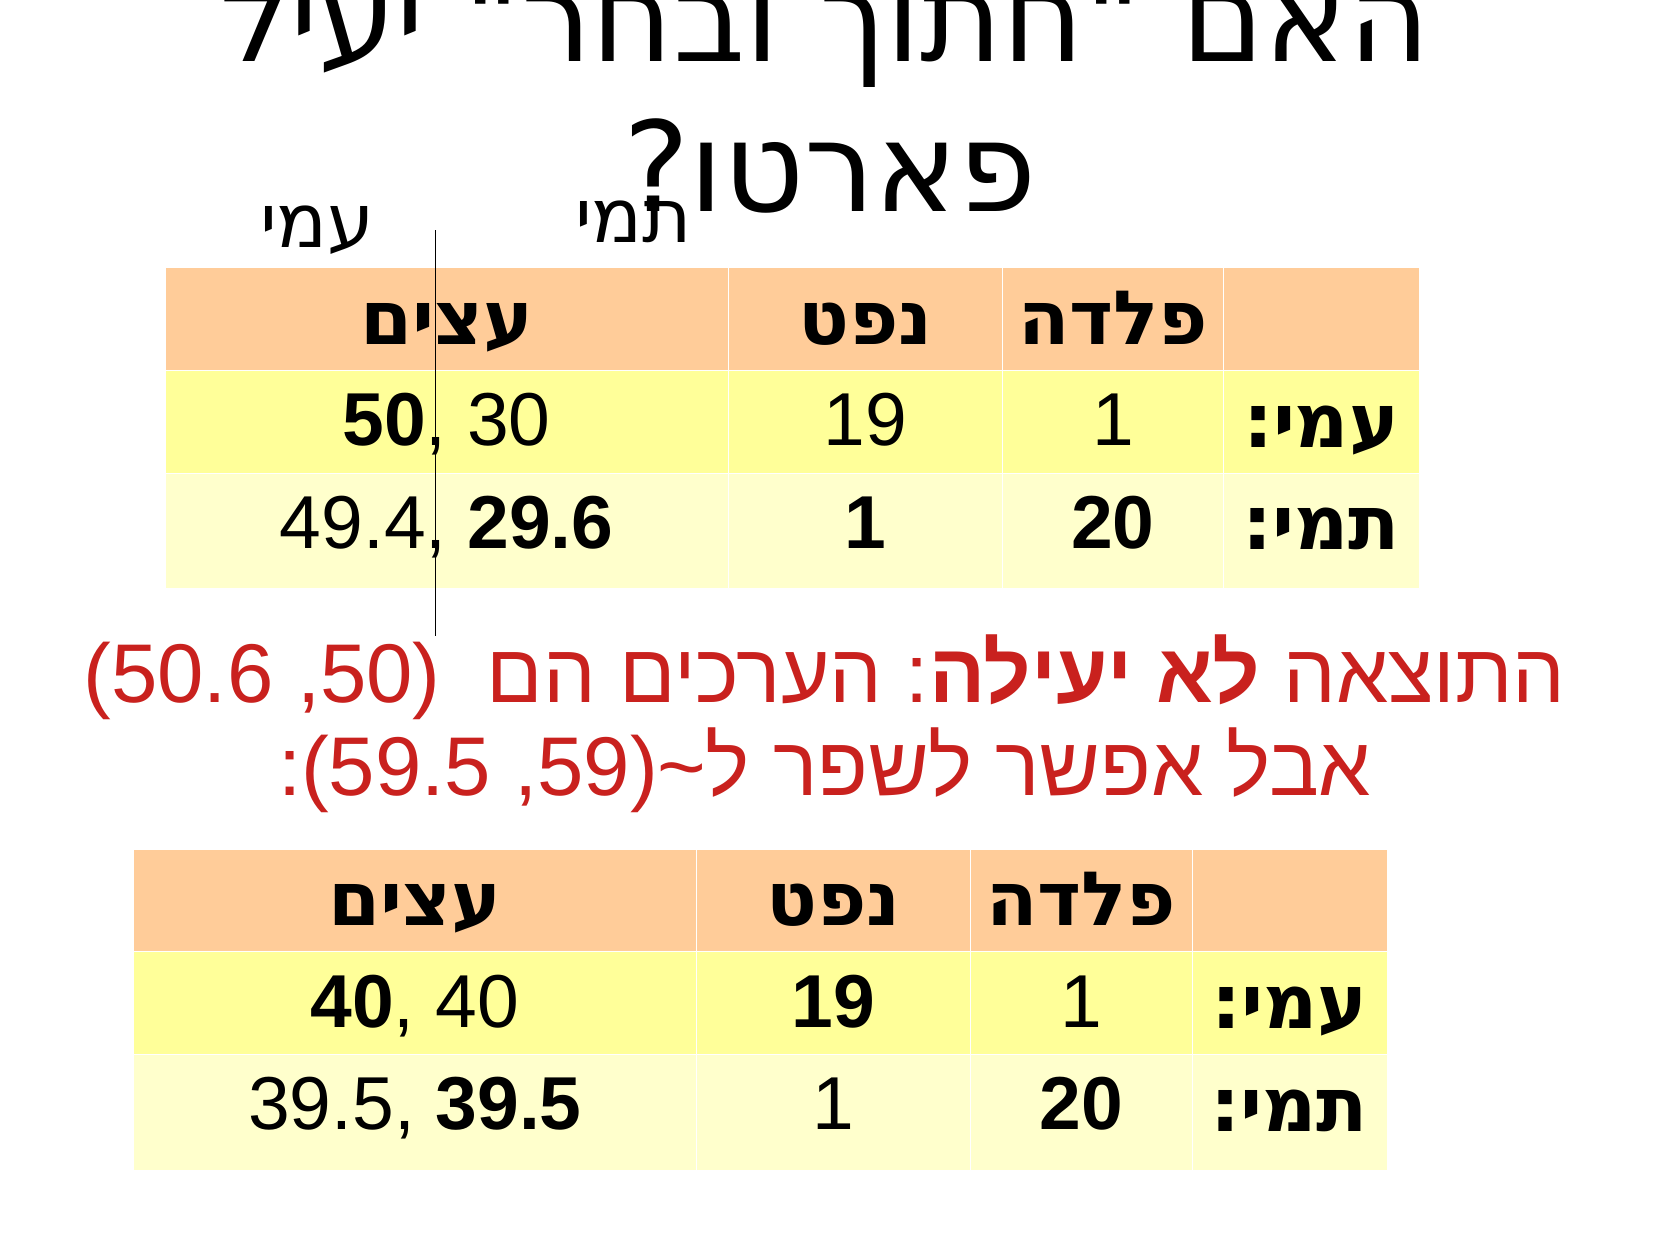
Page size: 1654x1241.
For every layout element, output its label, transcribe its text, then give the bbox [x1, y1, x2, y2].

table_cell תמי: [1193, 1055, 1387, 1170]
table_cell 1 [971, 952, 1192, 1054]
text_box התוצאה לא יעילה: הערכים הם (50, 50.6) אבל אפשר לשפר ל~(59, 59.5): [45, 620, 1606, 822]
table_cell 40, 40 [134, 952, 696, 1054]
table_cell 19 [697, 952, 970, 1054]
table_header פלדה [971, 850, 1192, 951]
table_cell 1 [1003, 371, 1223, 473]
table_cell 20 [971, 1055, 1192, 1170]
table_header נפט [729, 268, 1002, 370]
table_header עצים [436, 268, 728, 370]
table_cell 49.4, 29.6 [436, 474, 728, 588]
table_cell תמי: [1224, 474, 1419, 588]
table_cell 20 [1003, 474, 1223, 588]
table_cell 49.4, 29.6 [166, 474, 435, 588]
table_cell 50, 30 [436, 371, 728, 473]
table_header [1224, 268, 1419, 370]
table_cell עמי: [1193, 952, 1387, 1054]
table_header עצים [134, 850, 696, 951]
title האם "חתוך ובחר" יעיל פארטו? [30, 7, 1654, 166]
table_header [1193, 850, 1387, 951]
table_cell עמי: [1224, 371, 1419, 473]
table_header פלדה [1003, 268, 1223, 370]
text_box תמי [560, 165, 708, 268]
table_header נפט [697, 850, 970, 951]
text_box עמי [245, 170, 391, 273]
table_header עצים [166, 268, 435, 370]
table_cell 39.5, 39.5 [134, 1055, 696, 1170]
table_cell 1 [697, 1055, 970, 1170]
table_cell 1 [729, 474, 1002, 588]
table_cell 19 [729, 371, 1002, 473]
table_cell 50, 30 [166, 371, 435, 473]
